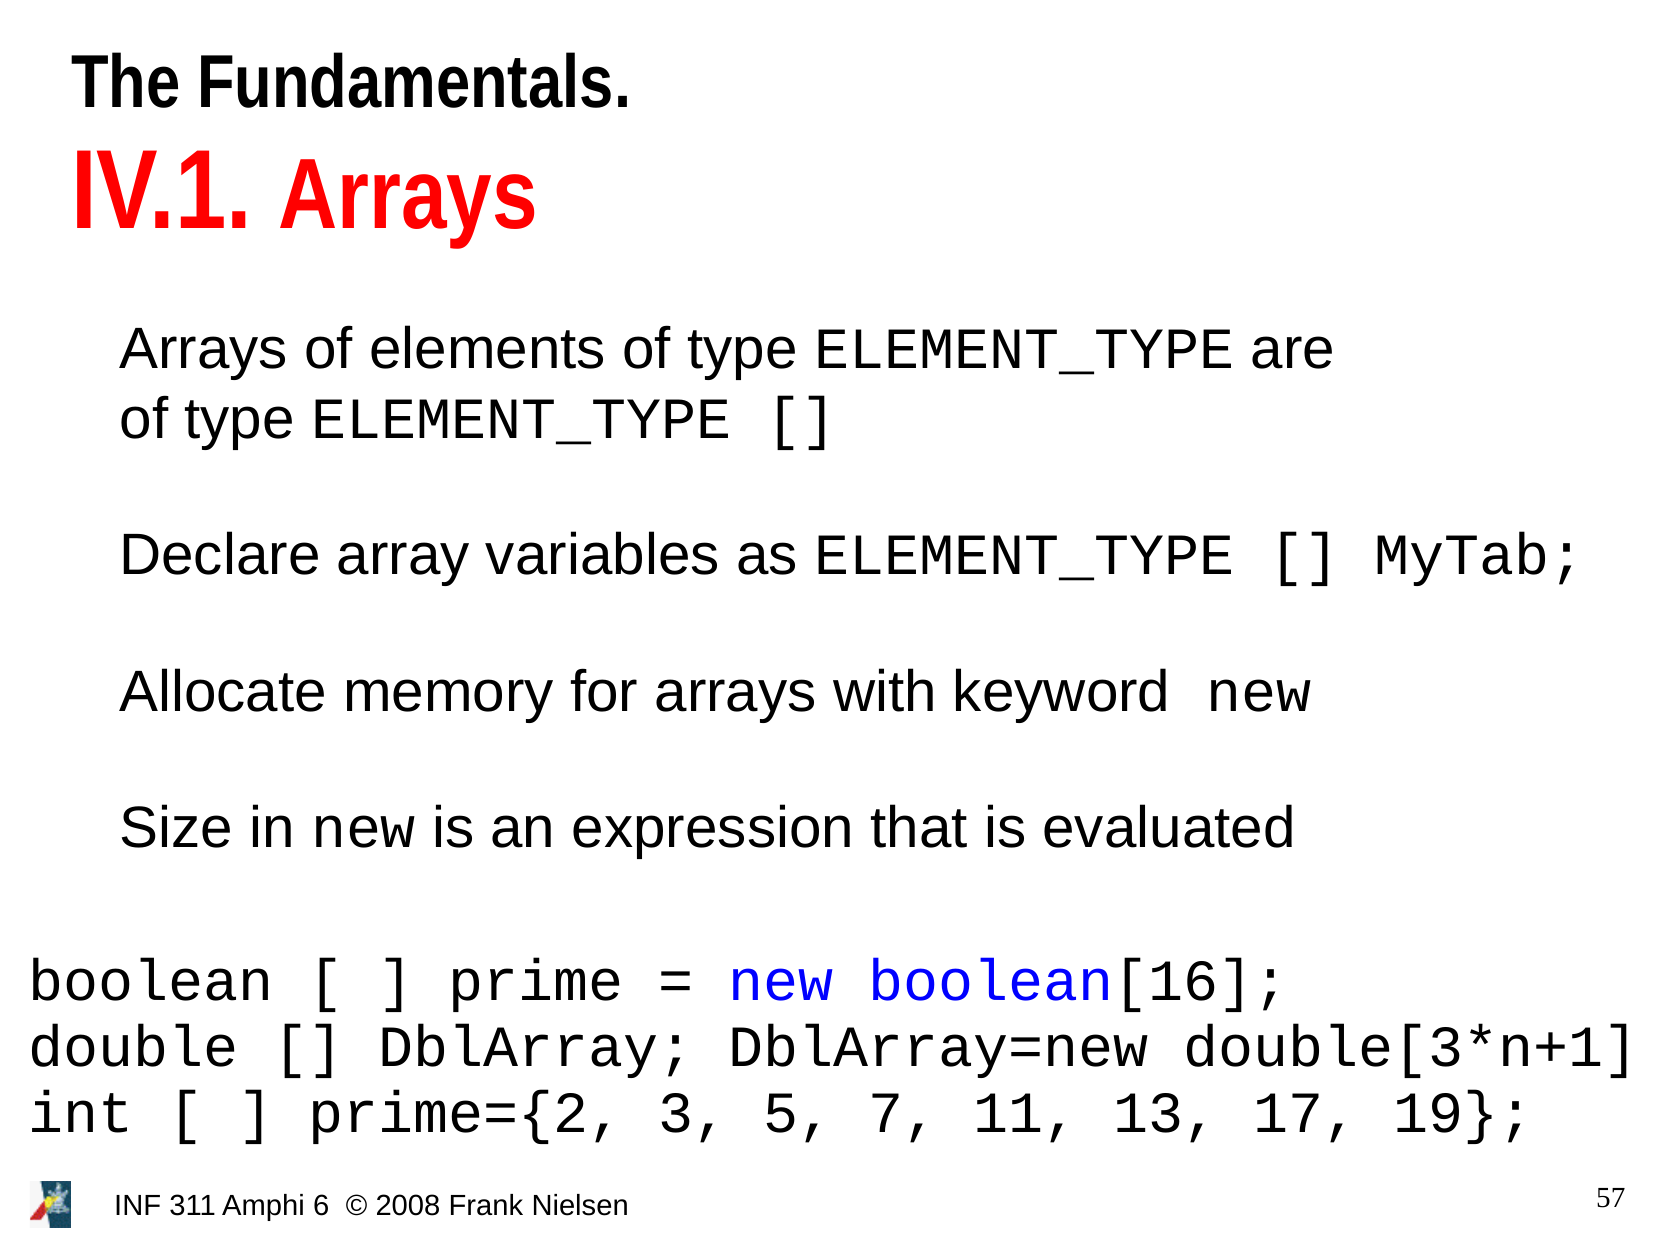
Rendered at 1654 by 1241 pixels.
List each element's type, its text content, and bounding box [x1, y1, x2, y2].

text_box boolean [ ] prime = new boolean[16]; double [] DblArray; DblArray=new double[3*n+1] int [ ] prime={2, 3, 5, 7, 11, 13, 17, 19}; [13, 944, 1654, 1149]
text_box The Fundamentals. IV.1. Arrays [56, 29, 646, 259]
text_box Arrays of elements of type ELEMENT_TYPE are of type ELEMENT_TYPE [] Declare array variables as ELEMENT_TYPE [] MyTab; Allocate memory for arrays with keyword new Size in new is an expression that is evaluated [88, 308, 1621, 853]
picture [29, 1181, 71, 1228]
